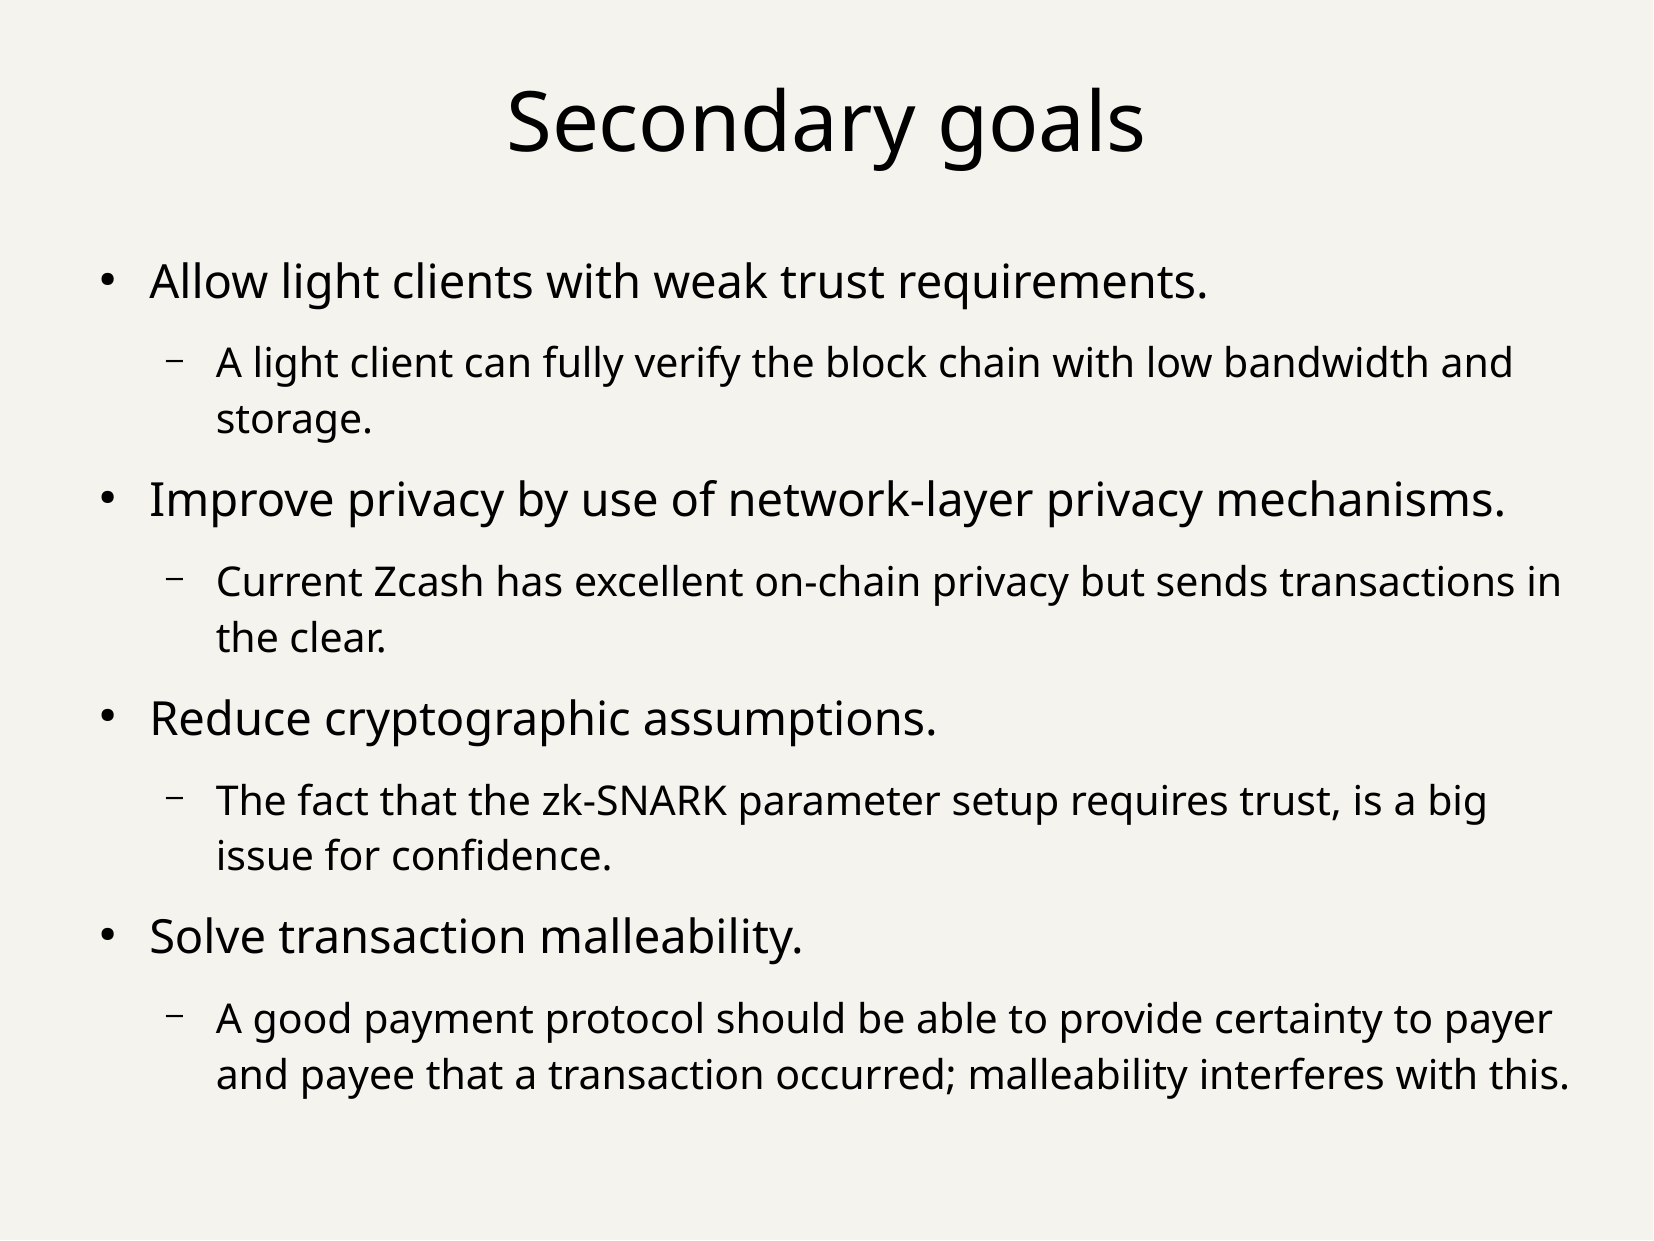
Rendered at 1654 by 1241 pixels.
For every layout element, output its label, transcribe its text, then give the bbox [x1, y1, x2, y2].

list Allow light clients with weak trust requirements. A light client can fully verify the block chain with low bandwidth and storage. Improve privacy by use of network-layer privacy mechanisms. Current Zcash has excellent on-chain privacy but sends transactions in the clear. Reduce cryptographic assumptions. The fact that the zk-SNARK parameter setup requires trust, is a big issue for confidence. Solve transaction malleability. A good payment protocol should be able to provide certainty to payer and payee that a transaction occurred; malleability interferes with this. [82, 248, 1583, 1134]
title Secondary goals [82, 49, 1571, 189]
